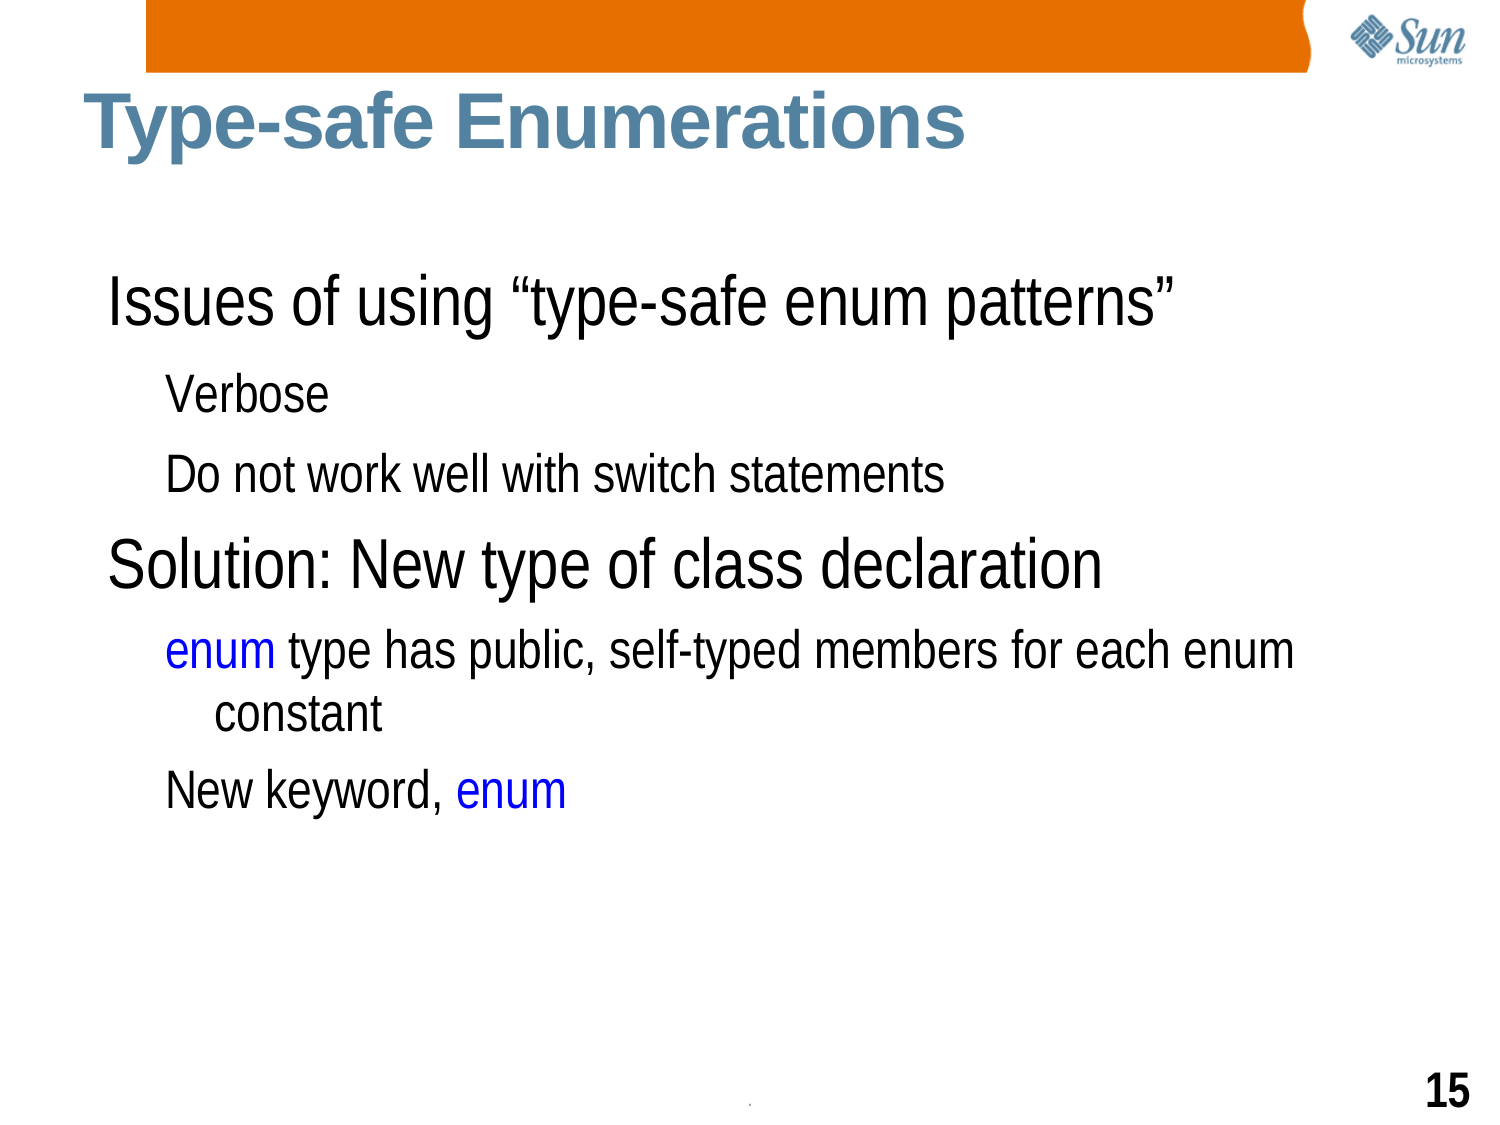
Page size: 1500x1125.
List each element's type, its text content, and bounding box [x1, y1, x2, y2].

picture [146, 0, 1500, 75]
title Type-safe Enumerations [83, 84, 1446, 226]
list Issues of using “type-safe enum patterns” Verbose Do not work well with switch statements Solution: New type of class declaration enum type has public, self-typed members for each enum constant New keyword, enum [88, 259, 1427, 1076]
